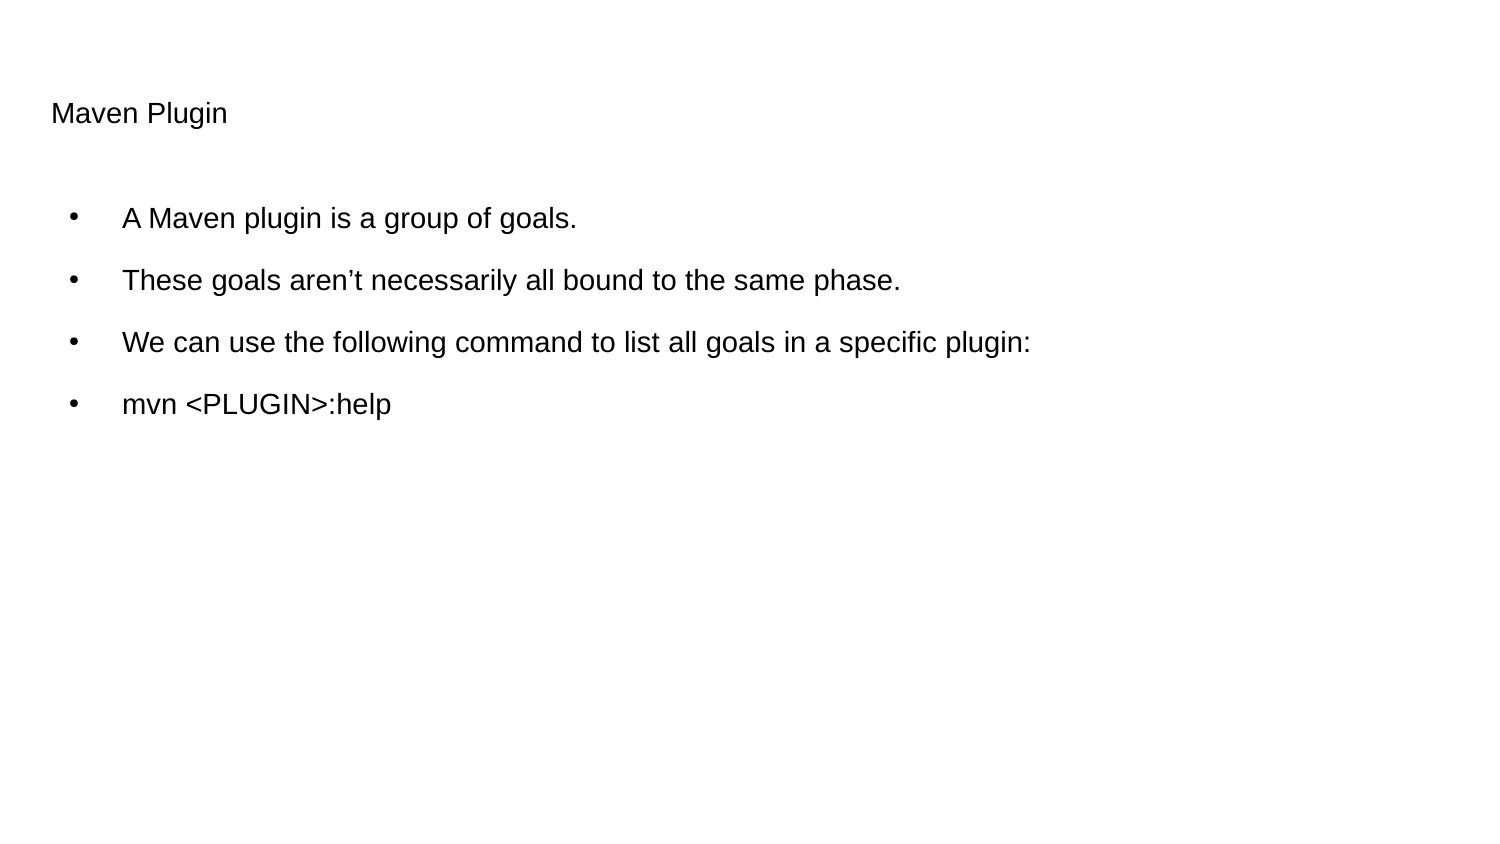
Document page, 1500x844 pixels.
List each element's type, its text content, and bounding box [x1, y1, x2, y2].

list A Maven plugin is a group of goals. These goals aren’t necessarily all bound to the same phase. We can use the following command to list all goals in a specific plugin: mvn <PLUGIN>:help [51, 201, 1449, 750]
title Maven Plugin [51, 48, 1449, 180]
